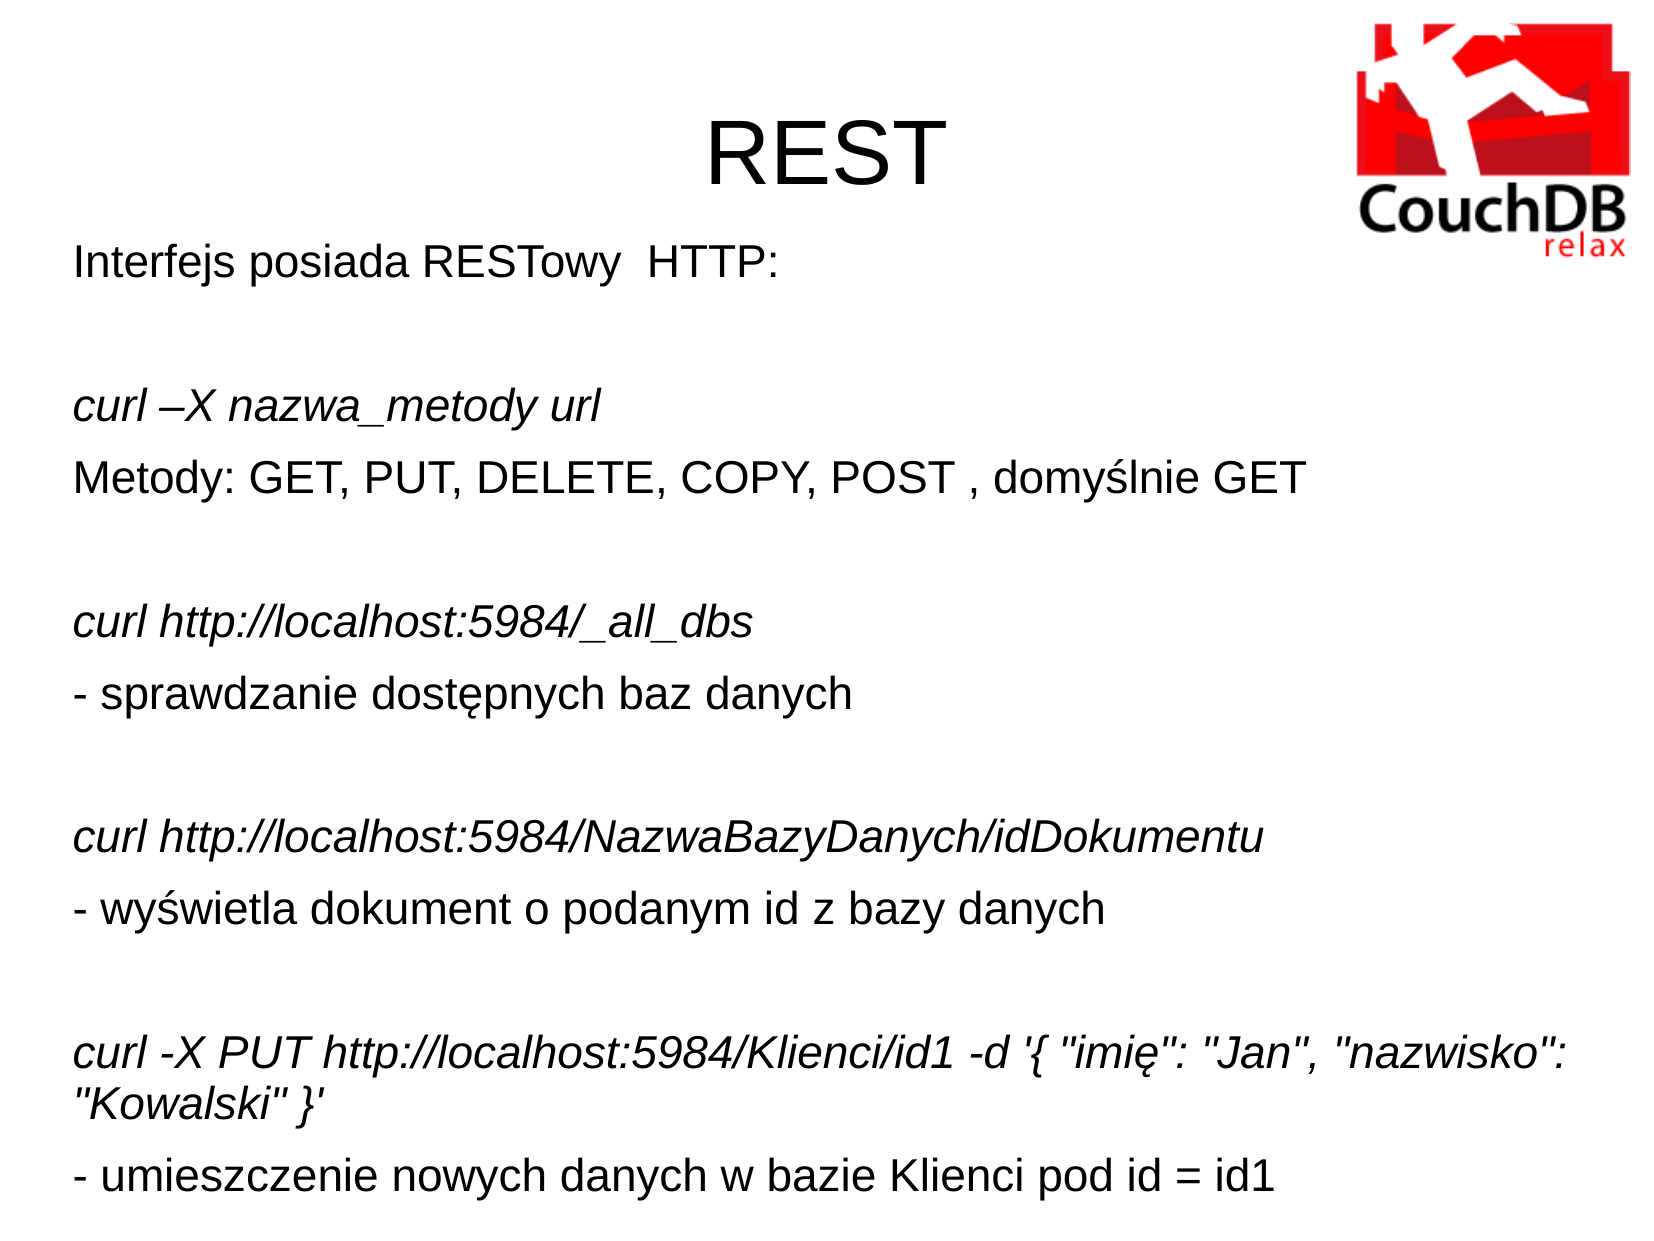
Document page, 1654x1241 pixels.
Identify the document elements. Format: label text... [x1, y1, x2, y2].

picture [1356, 23, 1631, 258]
list Interfejs posiada RESTowy HTTP: curl –X nazwa_metody url Metody: GET, PUT, DELETE, COPY, POST , domyślnie GET curl http://localhost:5984/_all_dbs - sprawdzanie dostępnych baz danych curl http://localhost:5984/NazwaBazyDanych/idDokumentu - wyświetla dokument o podanym id z bazy danych curl -X PUT http://localhost:5984/Klienci/id1 -d '{ "imię": "Jan", "nazwisko": "Kowalski" }' - umieszczenie nowych danych w bazie Klienci pod id = id1 [23, 236, 1654, 1205]
title REST [82, 49, 1356, 236]
